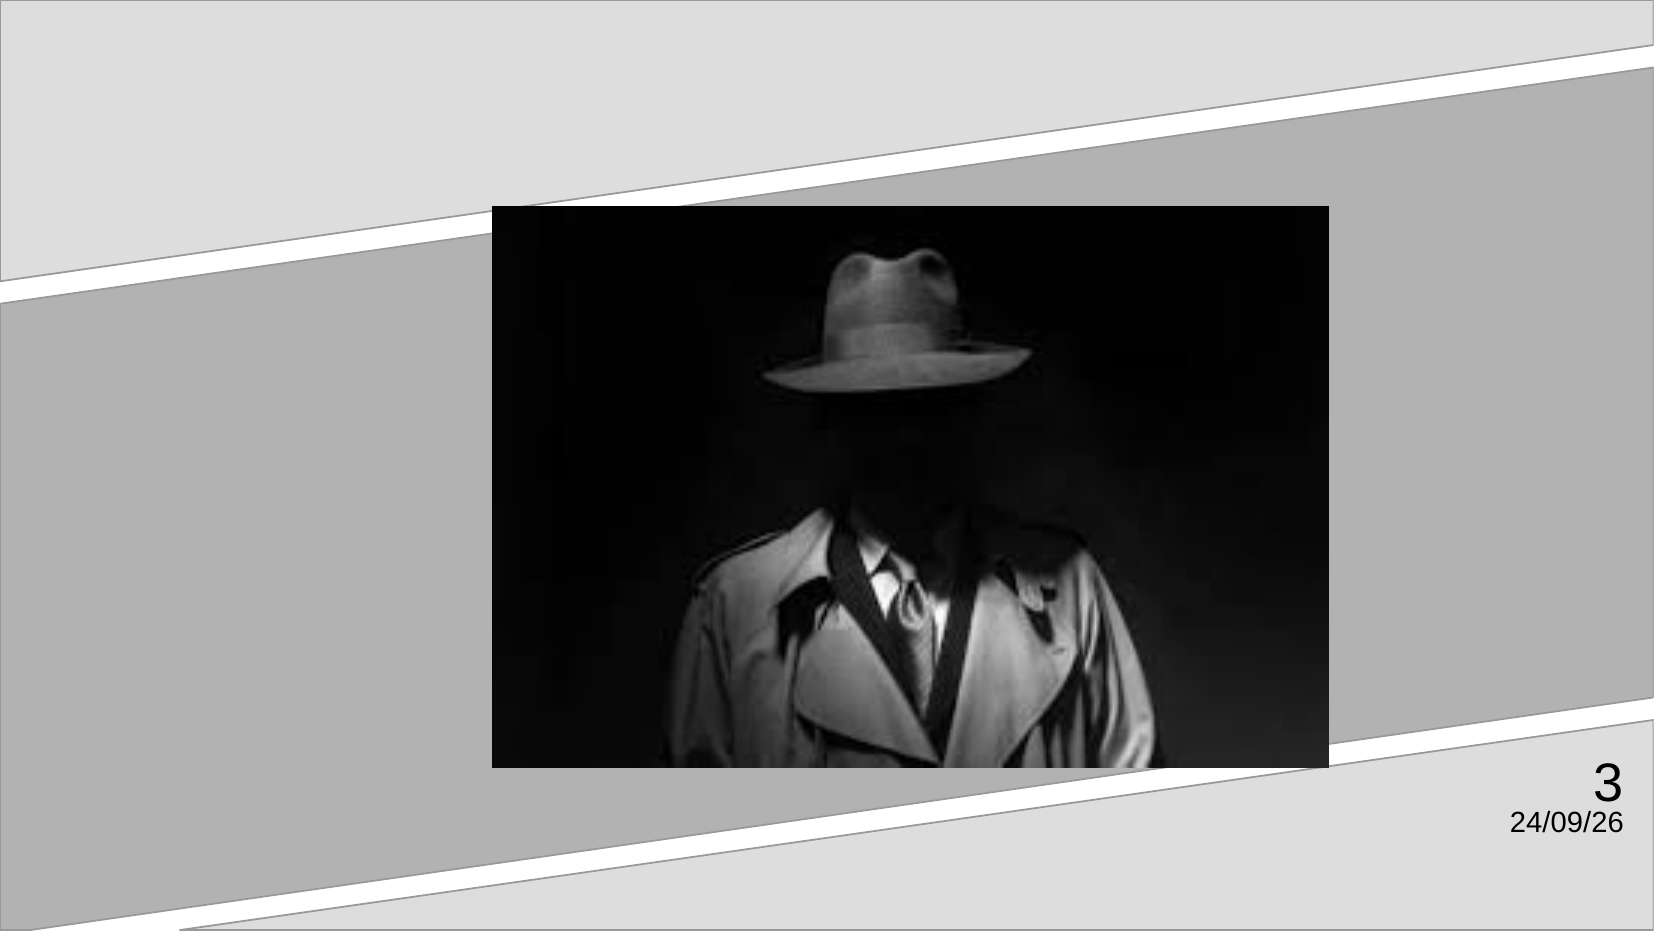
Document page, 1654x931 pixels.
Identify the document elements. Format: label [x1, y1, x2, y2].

title [11, 0, 1496, 272]
picture [492, 206, 1329, 768]
